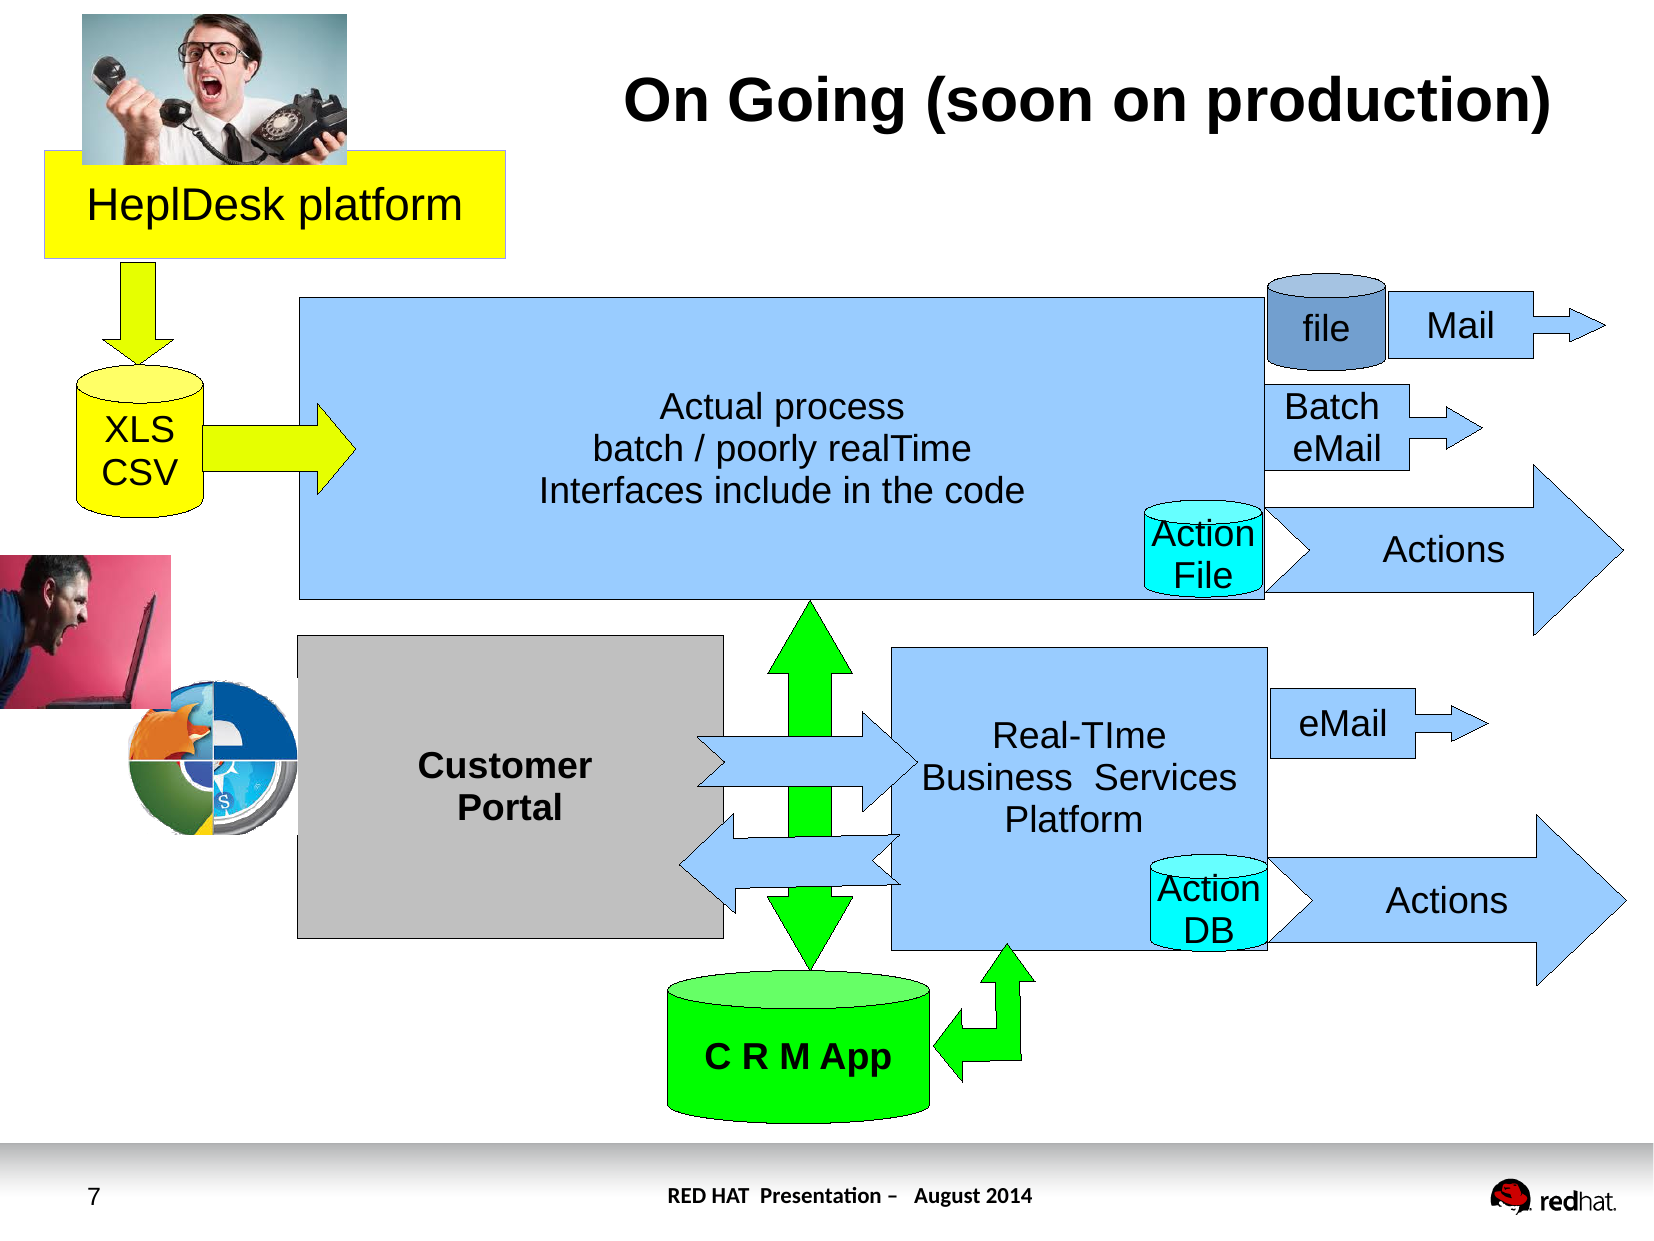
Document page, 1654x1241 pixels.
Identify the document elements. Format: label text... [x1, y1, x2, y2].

text_box [202, 403, 356, 495]
text_box Actions [1267, 814, 1627, 986]
text_box Action DB [1150, 869, 1268, 952]
picture [82, 14, 347, 165]
text_box Real-TIme Business Services Platform [891, 647, 1268, 951]
text_box file [1267, 287, 1386, 371]
text_box XLS CSV [76, 385, 204, 518]
text_box HeplDesk platform [44, 150, 506, 259]
text_box eMail [1270, 688, 1489, 759]
text_box Batch eMail [1264, 384, 1483, 471]
text_box Actions [1264, 464, 1624, 636]
picture [0, 555, 298, 835]
text_box Action File [1144, 513, 1263, 598]
title On Going (soon on production) [347, 49, 1571, 151]
picture [0, 1143, 1654, 1241]
text_box C R M App [667, 991, 930, 1124]
text_box Customer Portal [297, 635, 724, 939]
text_box [933, 943, 1036, 1083]
text_box [102, 262, 174, 365]
text_box [679, 599, 918, 971]
text_box Actual process batch / poorly realTime Interfaces include in the code [299, 297, 1265, 600]
text_box Mail [1388, 291, 1606, 359]
